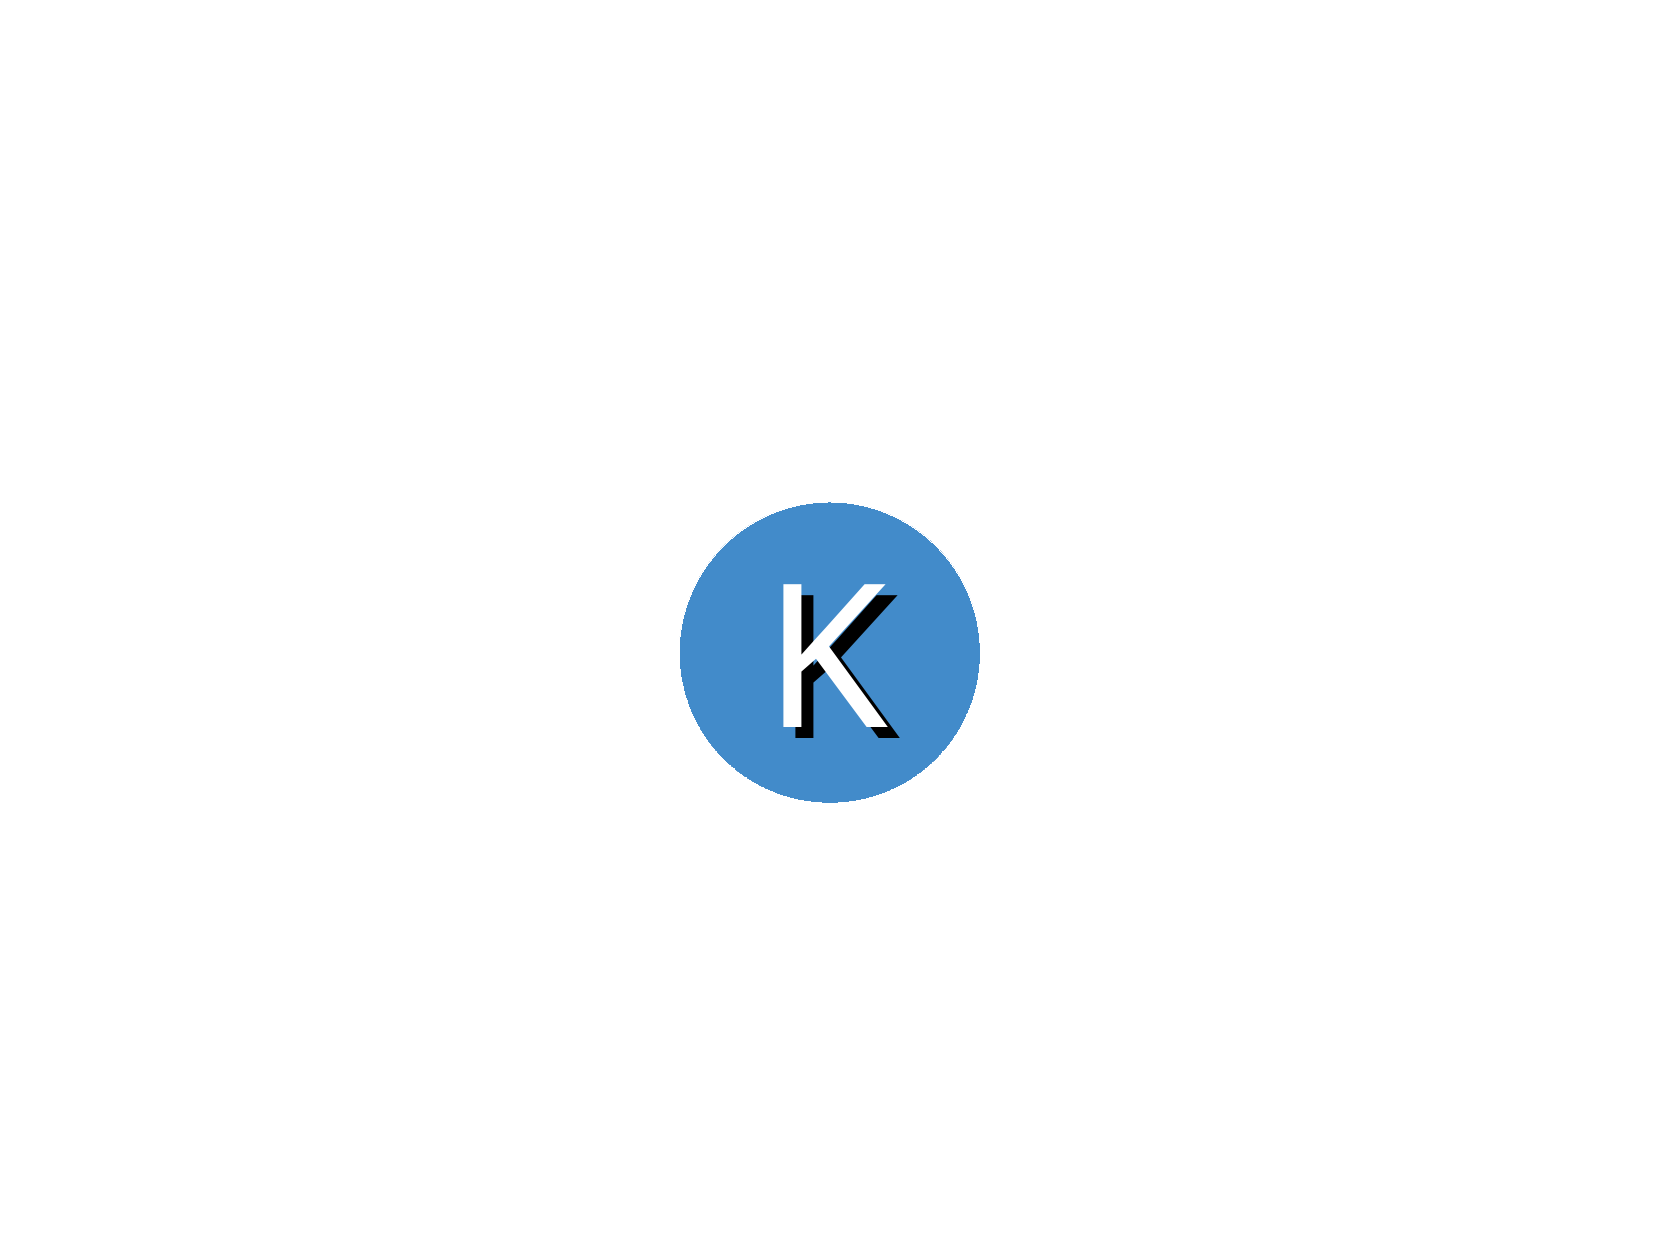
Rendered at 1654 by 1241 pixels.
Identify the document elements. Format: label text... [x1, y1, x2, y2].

subtitle K [82, 290, 1571, 1010]
